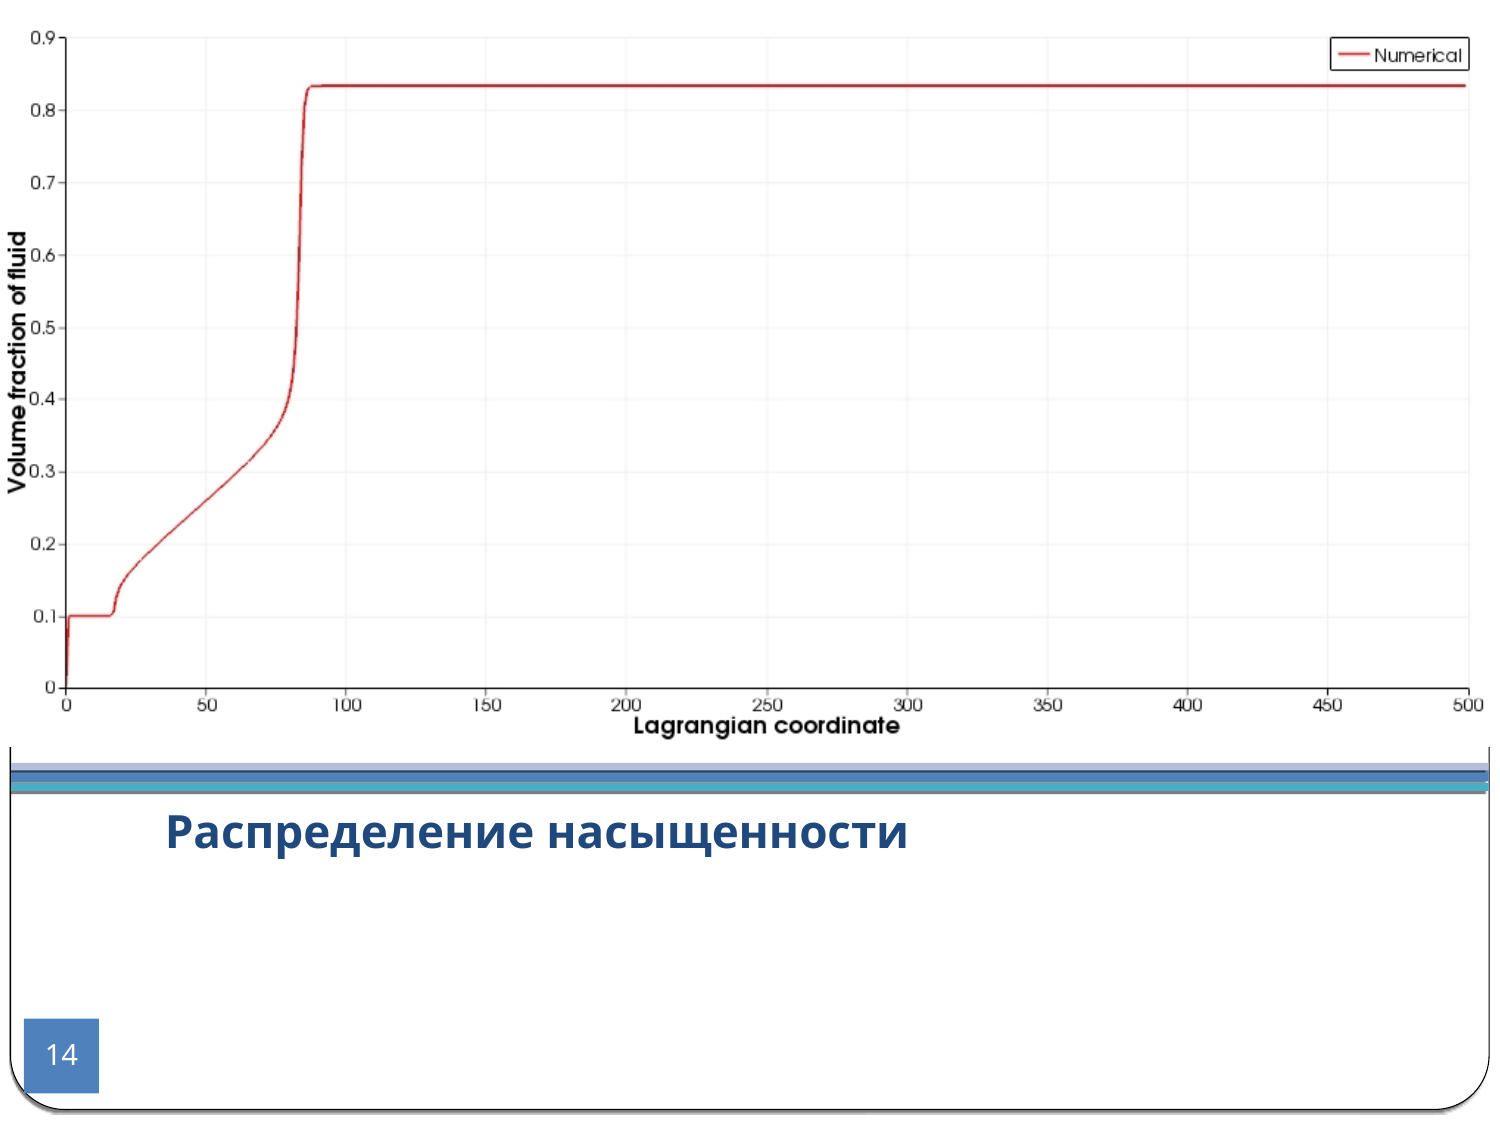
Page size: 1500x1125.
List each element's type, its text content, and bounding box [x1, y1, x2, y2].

title Распределение насыщенности [150, 786, 1350, 873]
slide_number <номер> [23, 1018, 99, 1094]
picture [2, 9, 1498, 747]
